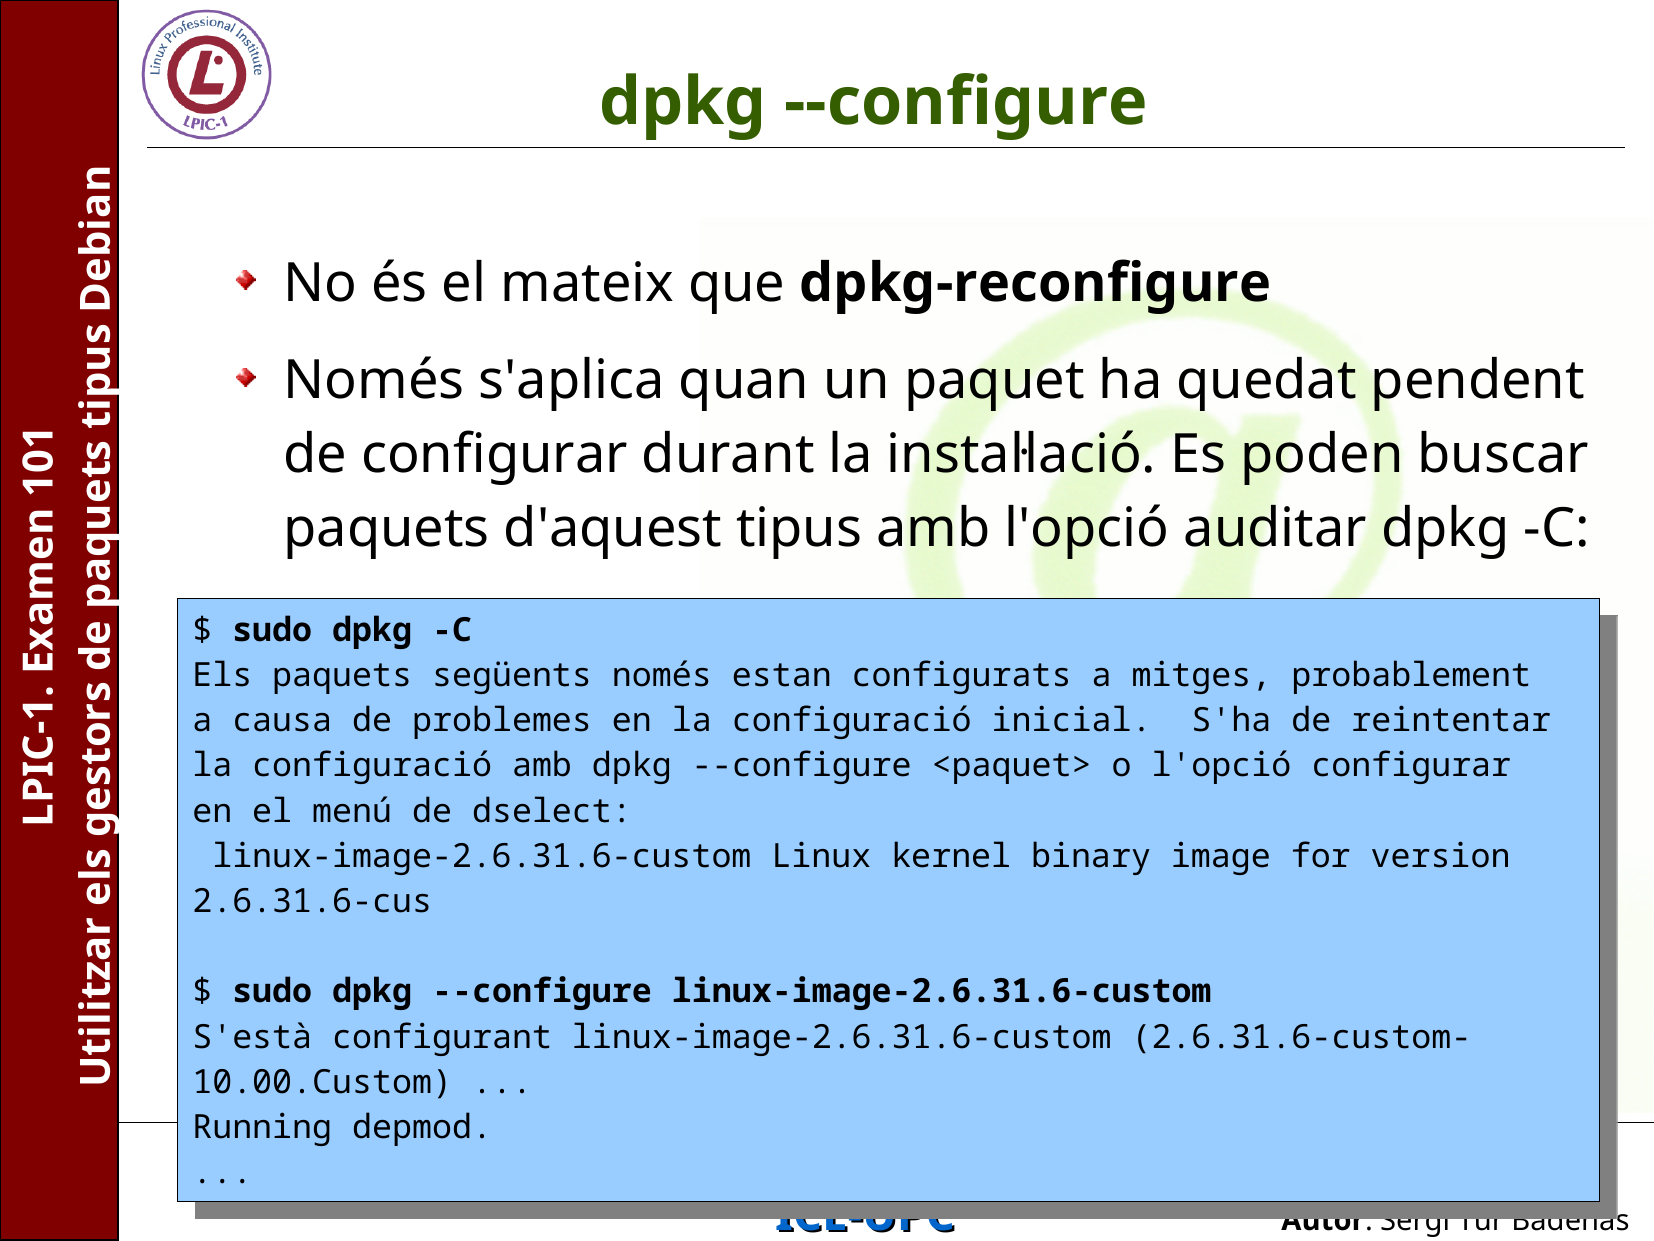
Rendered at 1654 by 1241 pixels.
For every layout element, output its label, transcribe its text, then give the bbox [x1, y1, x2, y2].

text_box $ sudo dpkg -C Els paquets següents només estan configurats a mitges, probablement a causa de problemes en la configuració inicial. S'ha de reintentar la configuració amb dpkg --configure <paquet> o l'opció configurar en el menú de dselect: linux-image-2.6.31.6-custom Linux kernel binary image for version 2.6.31.6-cus $ sudo dpkg --configure linux-image-2.6.31.6-custom S'està configurant linux-image-2.6.31.6-custom (2.6.31.6-custom-10.00.Custom) ... Running depmod. ... [177, 598, 1600, 1046]
picture [135, 5, 277, 55]
picture [700, 217, 1654, 1113]
title dpkg --configure [129, 55, 1619, 142]
list No és el mateix que dpkg-reconfigure Només s'aplica quan un paquet ha quedat pendent de configurar durant la instal·lació. Es poden buscar paquets d'aquest tipus amb l'opció auditar dpkg -C: [141, 242, 1630, 1078]
